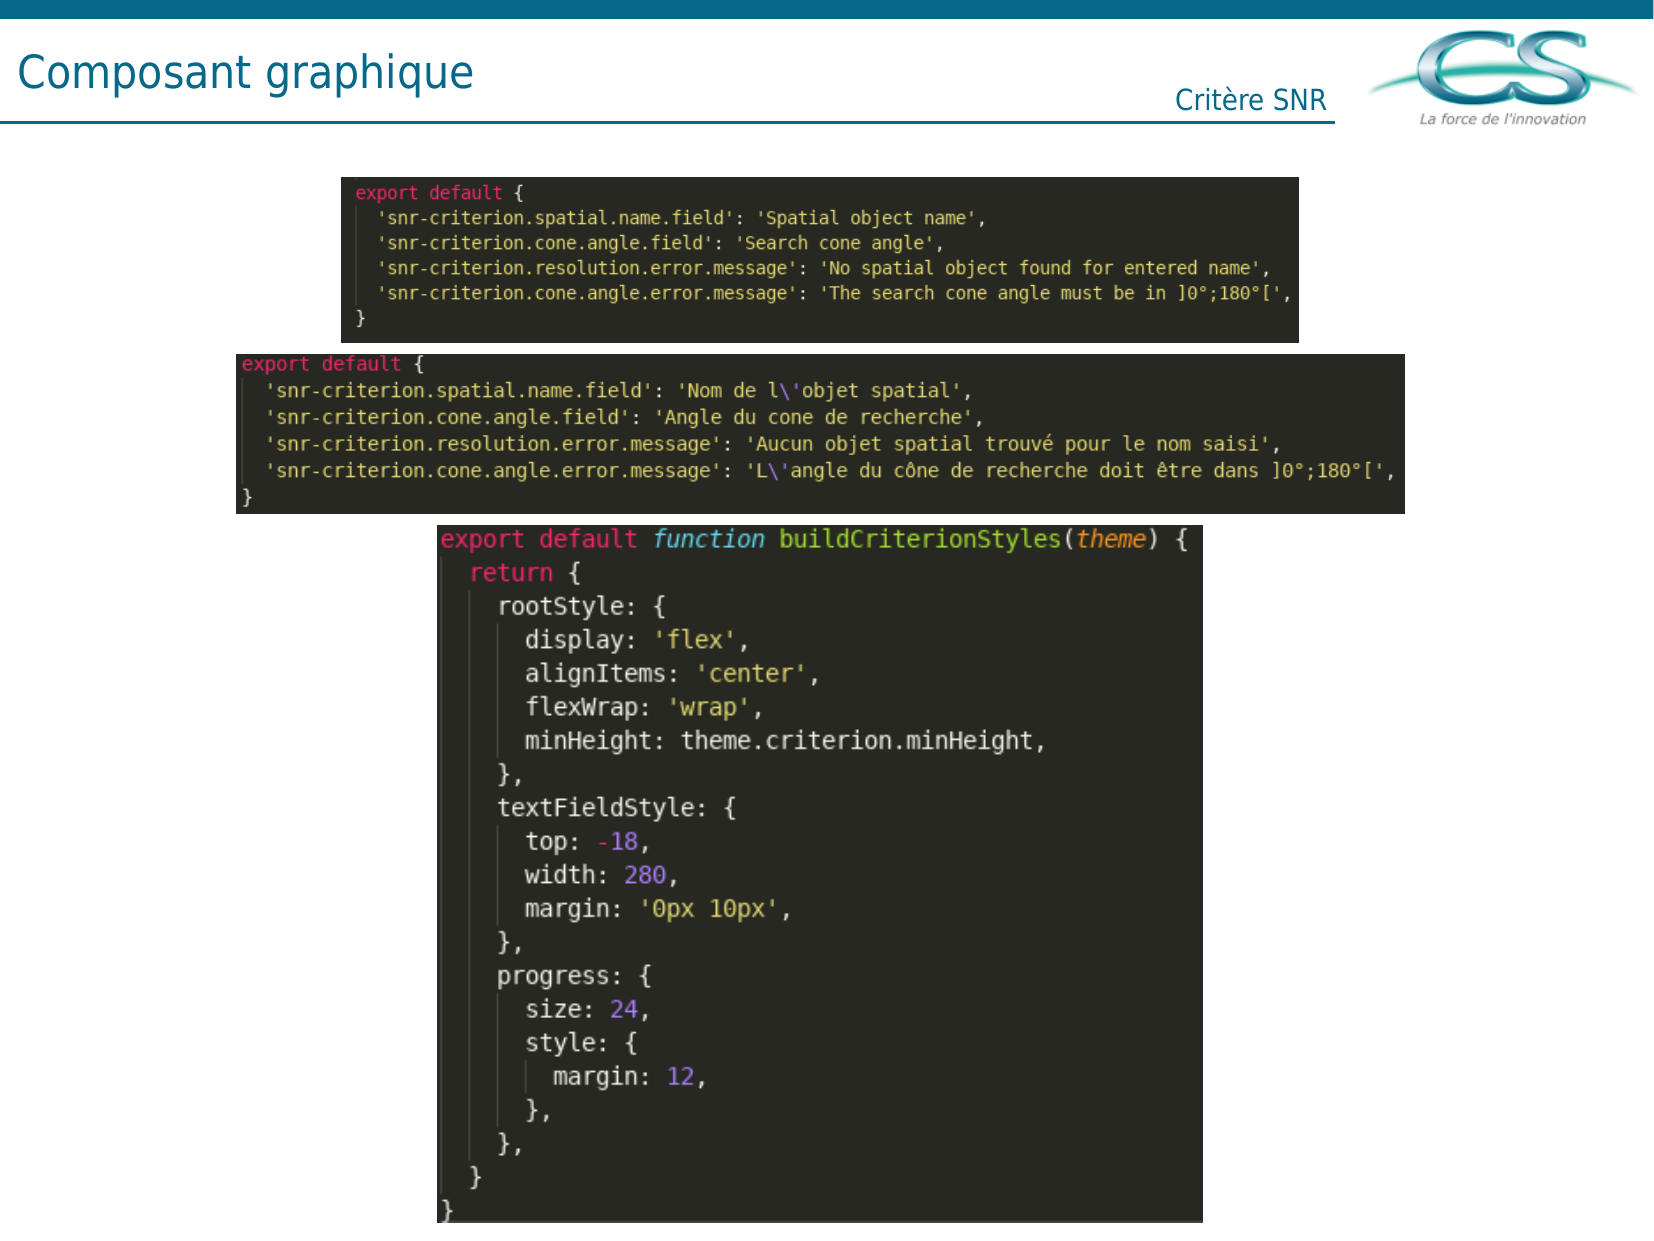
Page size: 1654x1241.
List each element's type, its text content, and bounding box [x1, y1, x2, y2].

text_box Critère SNR [1163, 71, 1347, 142]
picture [236, 354, 1405, 514]
picture [1368, 28, 1642, 128]
picture [437, 525, 1203, 1223]
title Composant graphique [17, 46, 1368, 106]
picture [341, 177, 1299, 343]
